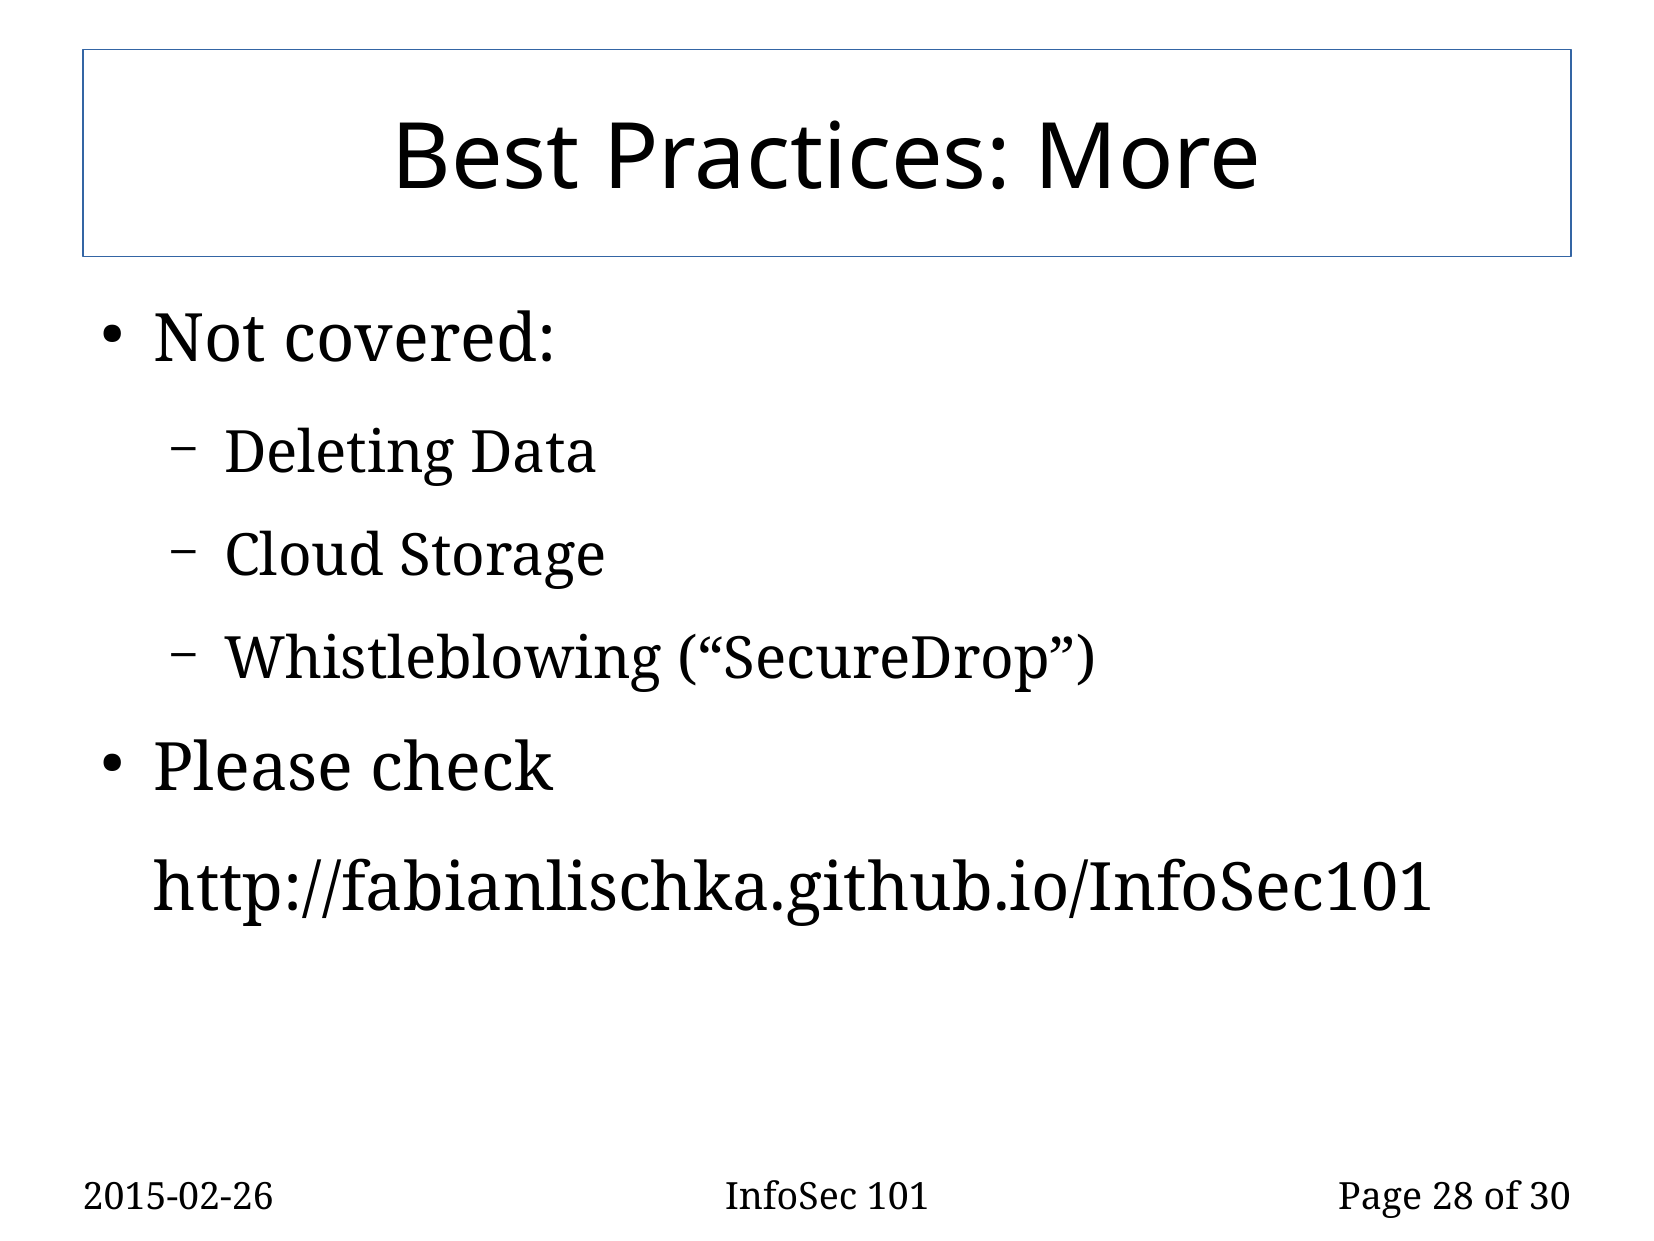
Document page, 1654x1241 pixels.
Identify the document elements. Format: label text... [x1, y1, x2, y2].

list Not covered: Deleting Data Cloud Storage Whistleblowing (“SecureDrop”) Please check http://fabianlischka.github.io/InfoSec101 [82, 290, 1571, 1126]
title Best Practices: More [82, 49, 1571, 257]
